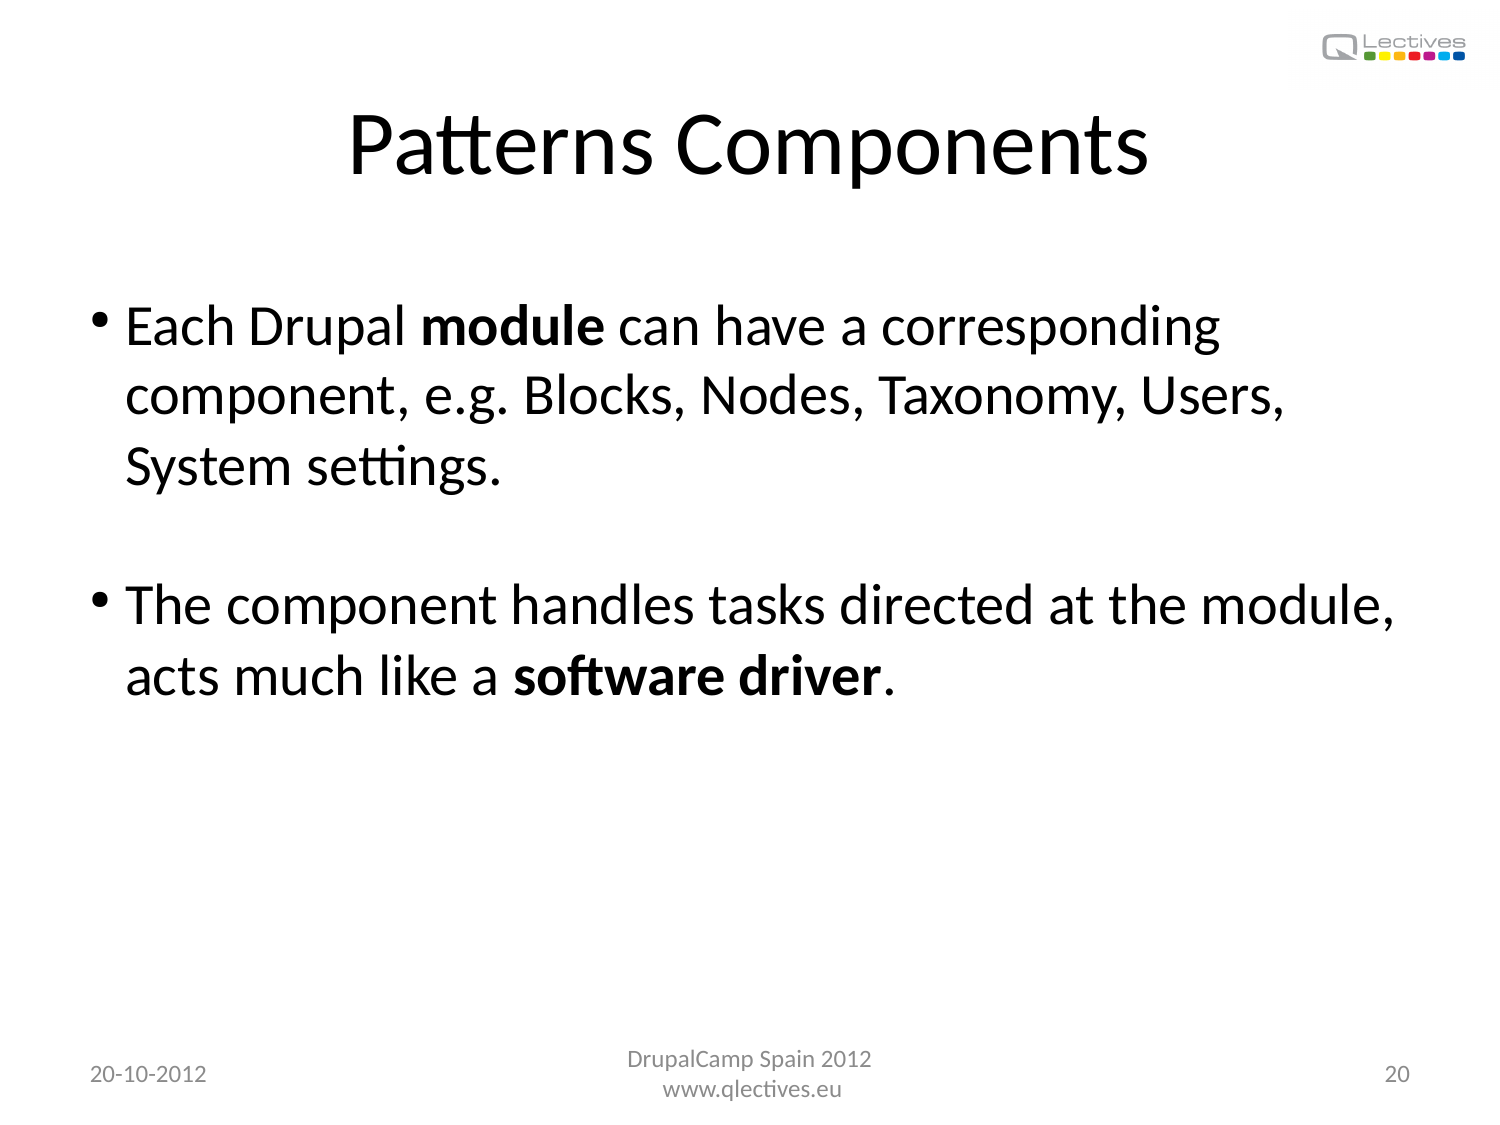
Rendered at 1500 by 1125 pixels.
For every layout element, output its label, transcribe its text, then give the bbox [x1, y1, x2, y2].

text_box Patterns Components [74, 44, 1425, 224]
text_box Each Drupal module can have a corresponding component, e.g. Blocks, Nodes, Taxonomy, Users, System settings. The component handles tasks directed at the module, acts much like a software driver. [74, 224, 1425, 1016]
text_box <number> [1074, 1042, 1425, 1103]
text_box 20-10-2012 [74, 1042, 425, 1103]
text_box DrupalCamp Spain 2012 www.qlectives.eu [512, 1042, 988, 1103]
picture [1288, 9, 1500, 90]
